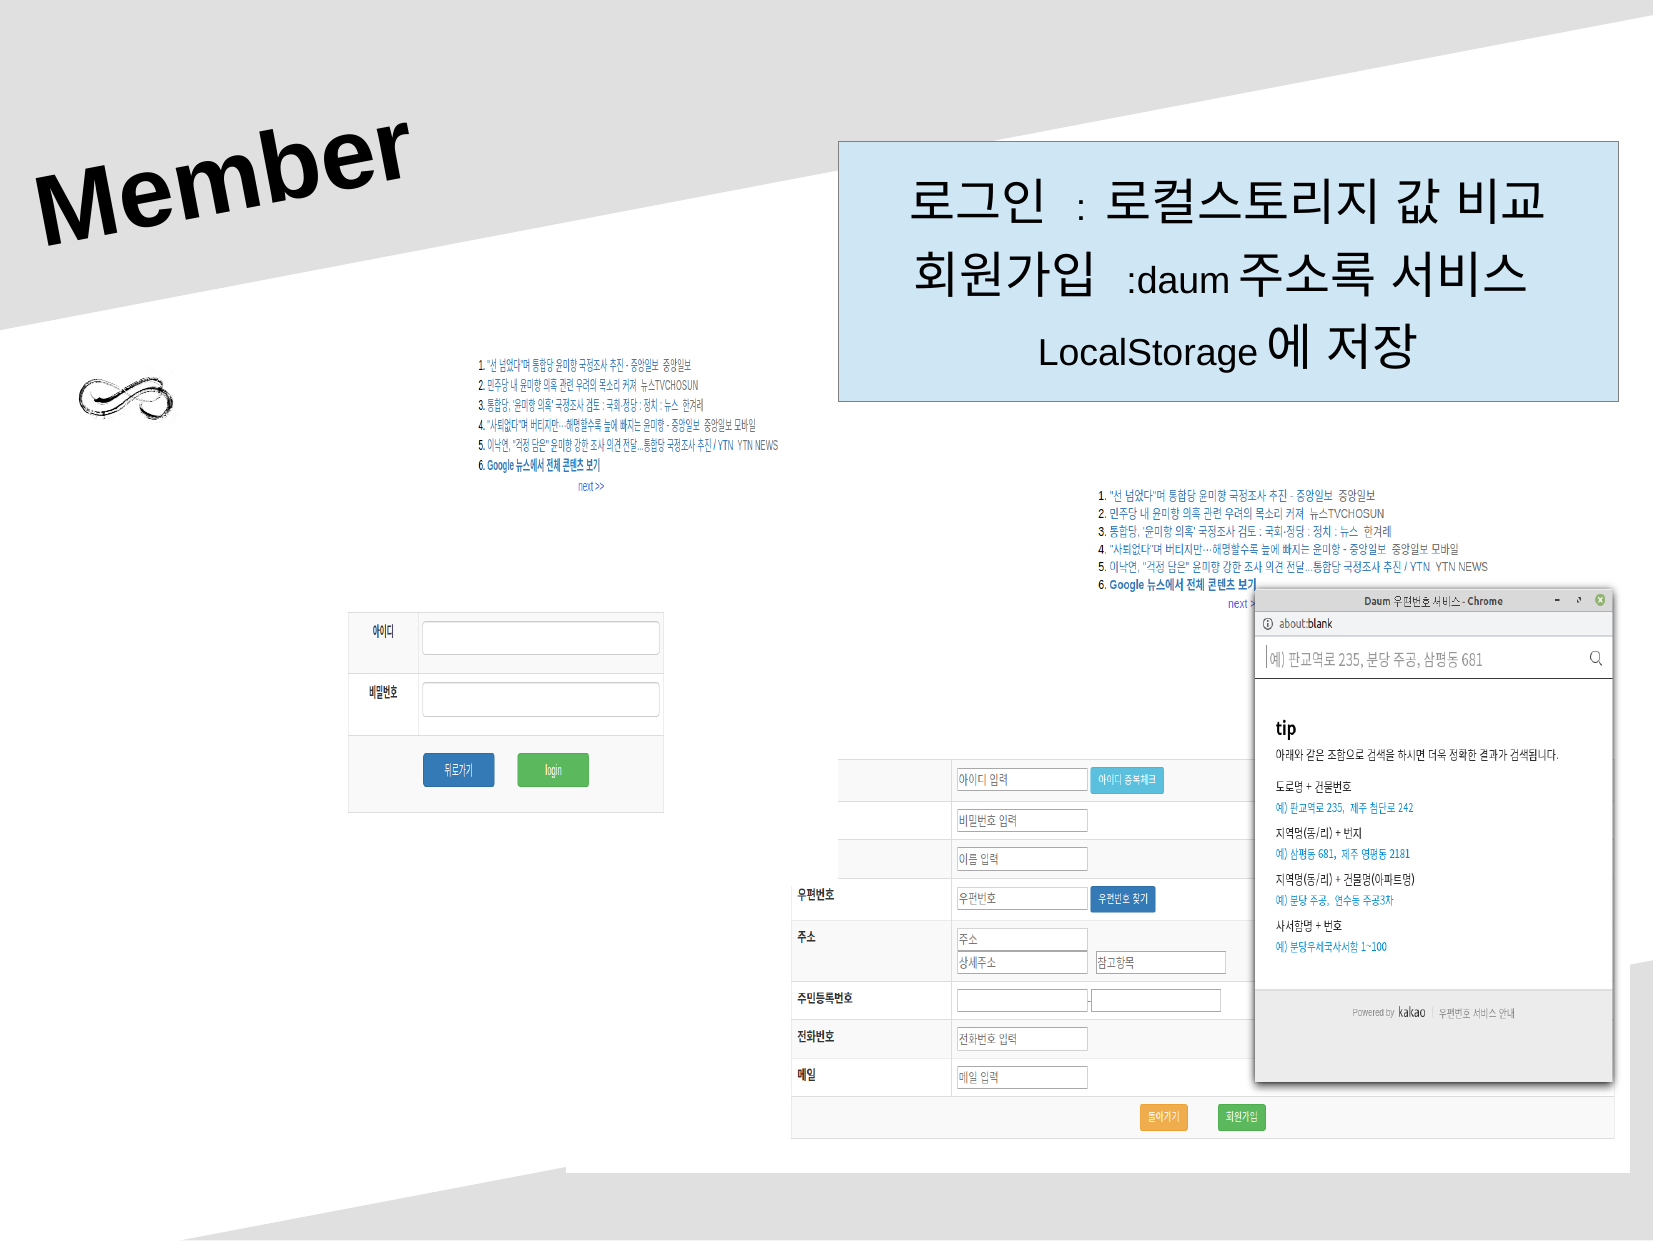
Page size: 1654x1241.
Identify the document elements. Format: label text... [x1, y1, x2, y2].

picture [59, 330, 1630, 1173]
text_box 로그인 : 로컬스토리지 값 비교 회원가입 :daum주소록 서비스 LocalStorage에 저장 [838, 141, 1619, 402]
title Member [16, 0, 1518, 315]
